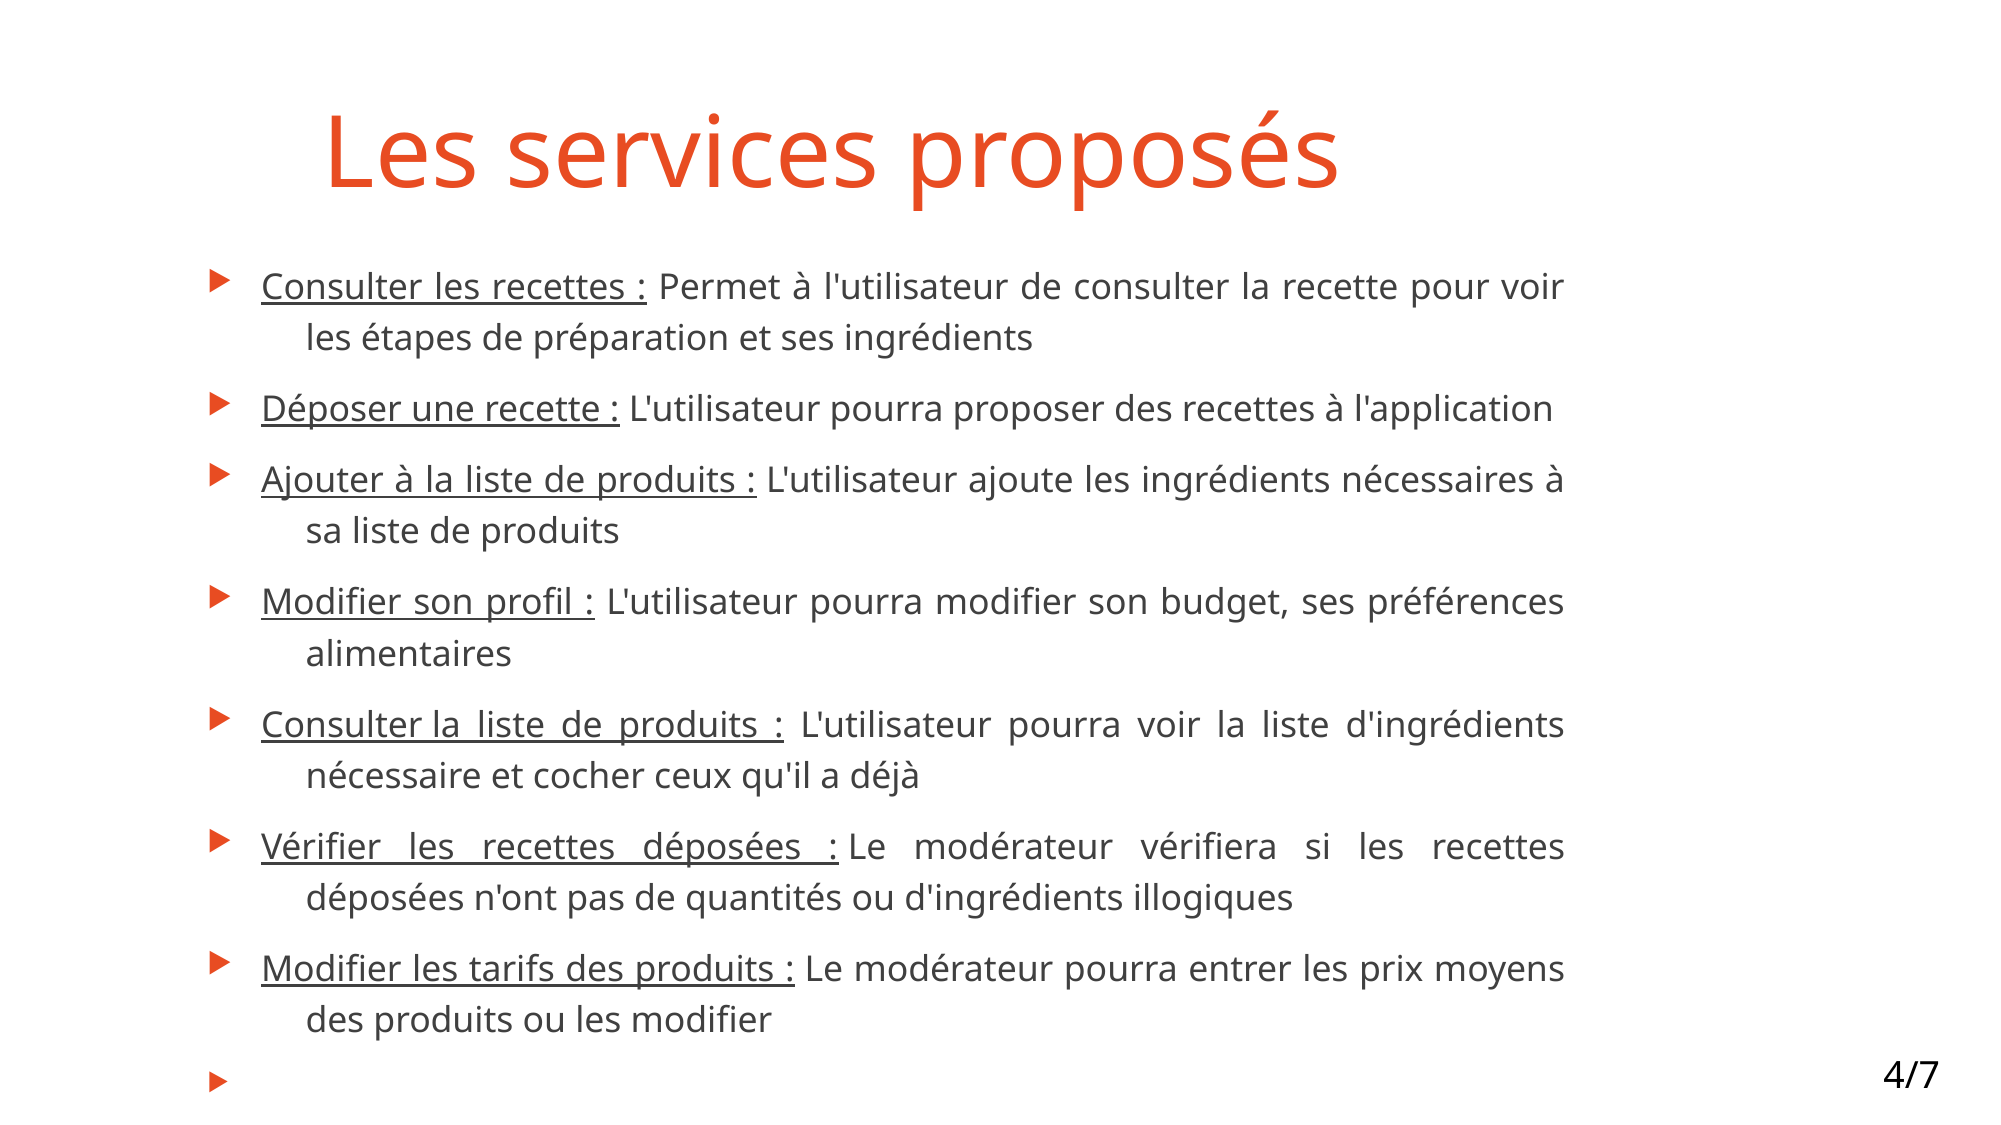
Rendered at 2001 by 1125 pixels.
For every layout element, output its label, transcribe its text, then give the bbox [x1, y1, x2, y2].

text_box 4/7 [1868, 1043, 2000, 1105]
text_box Les services proposés [158, 80, 1507, 217]
list Consulter les recettes : Permet à l'utilisateur de consulter la recette pour voir les étapes de préparation et ses ingrédients Déposer une recette : L'utilisateur pourra proposer des recettes à l'application Ajouter à la liste de produits : L'utilisateur ajoute les ingrédients nécessaires à sa liste de produits Modifier son profil : L'utilisateur pourra modifier son budget, ses préférences alimentaires Consulter la liste de produits : L'utilisateur pourra voir la liste d'ingrédients nécessaire et cocher ceux qu'il a déjà Vérifier les recettes déposées : Le modérateur vérifiera si les recettes déposées n'ont pas de quantités ou d'ingrédients illogiques Modifier les tarifs des produits : Le modérateur pourra entrer les prix moyens des produits ou les modifier [58, 247, 1581, 1074]
